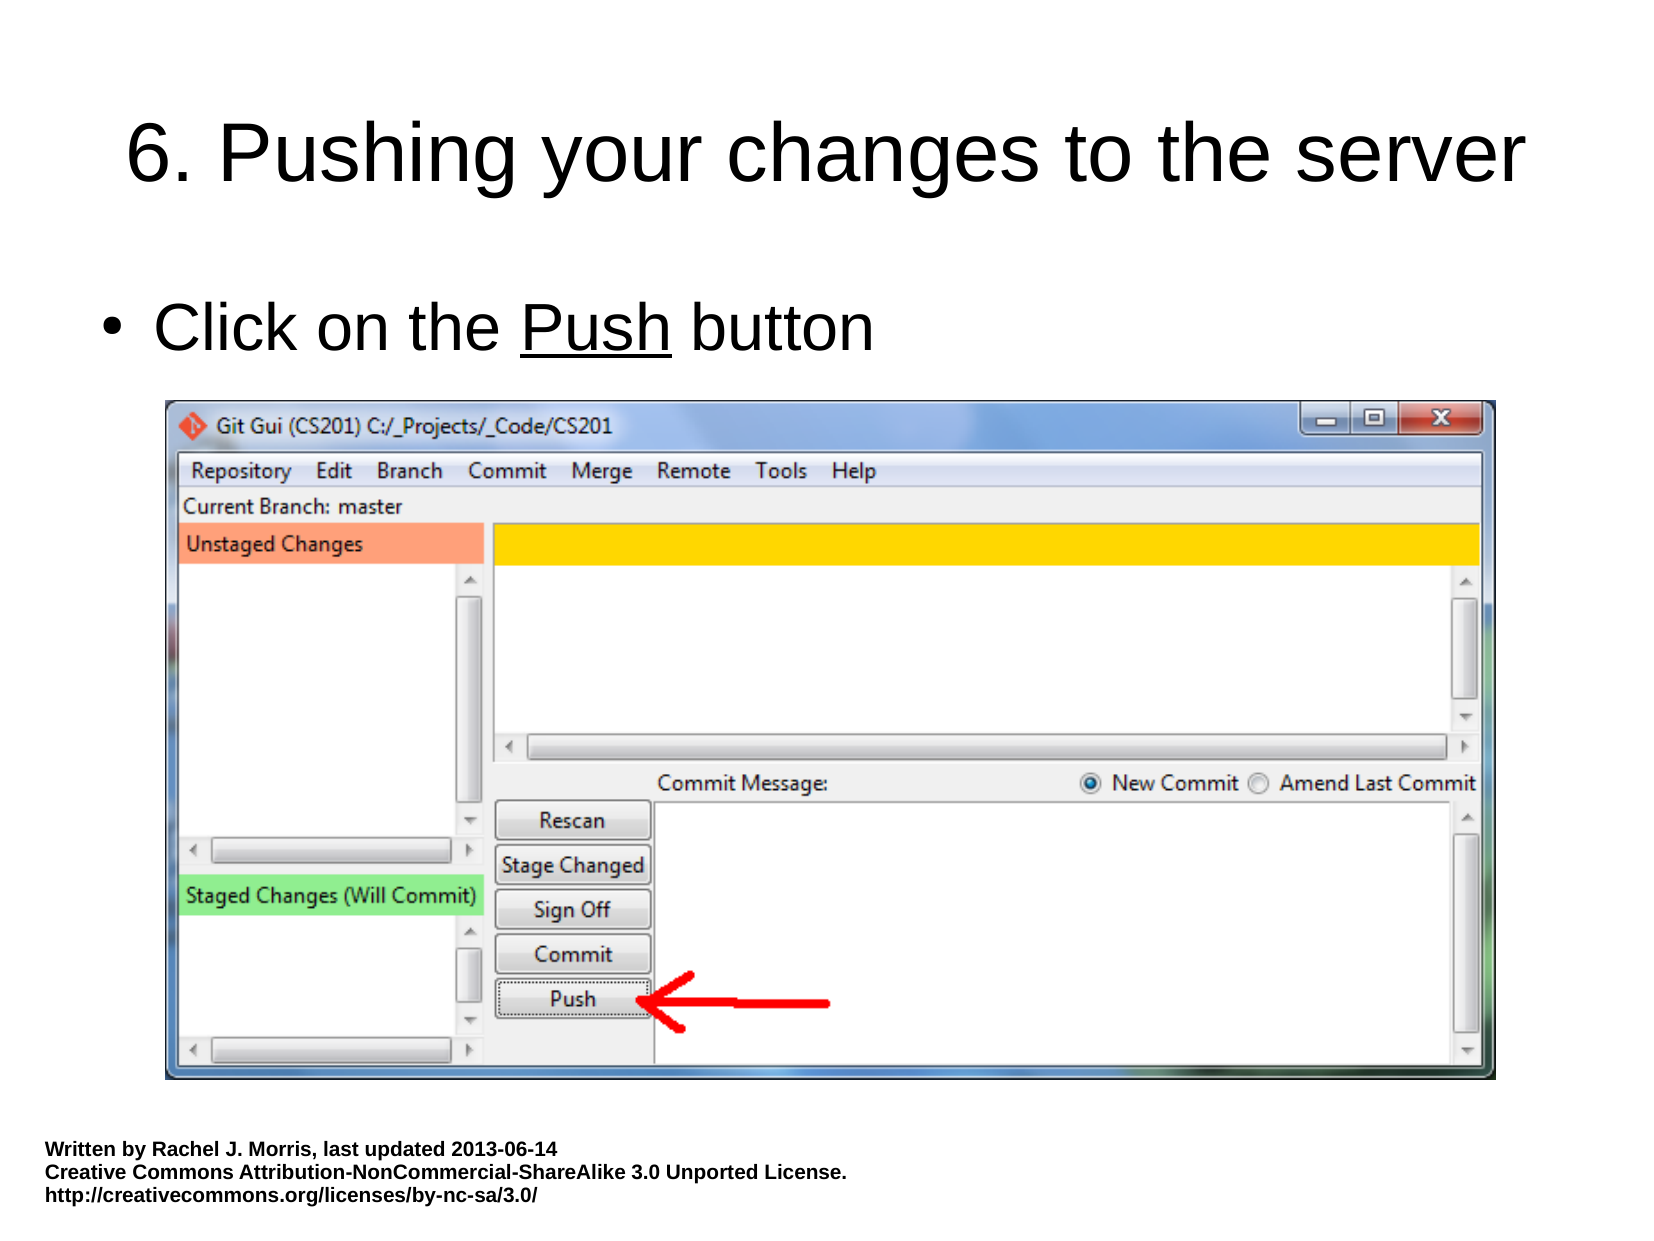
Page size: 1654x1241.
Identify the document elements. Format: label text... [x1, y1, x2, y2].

list Click on the Push button [82, 290, 1538, 1010]
picture [165, 400, 1496, 1081]
title 6. Pushing your changes to the server [82, 49, 1571, 257]
